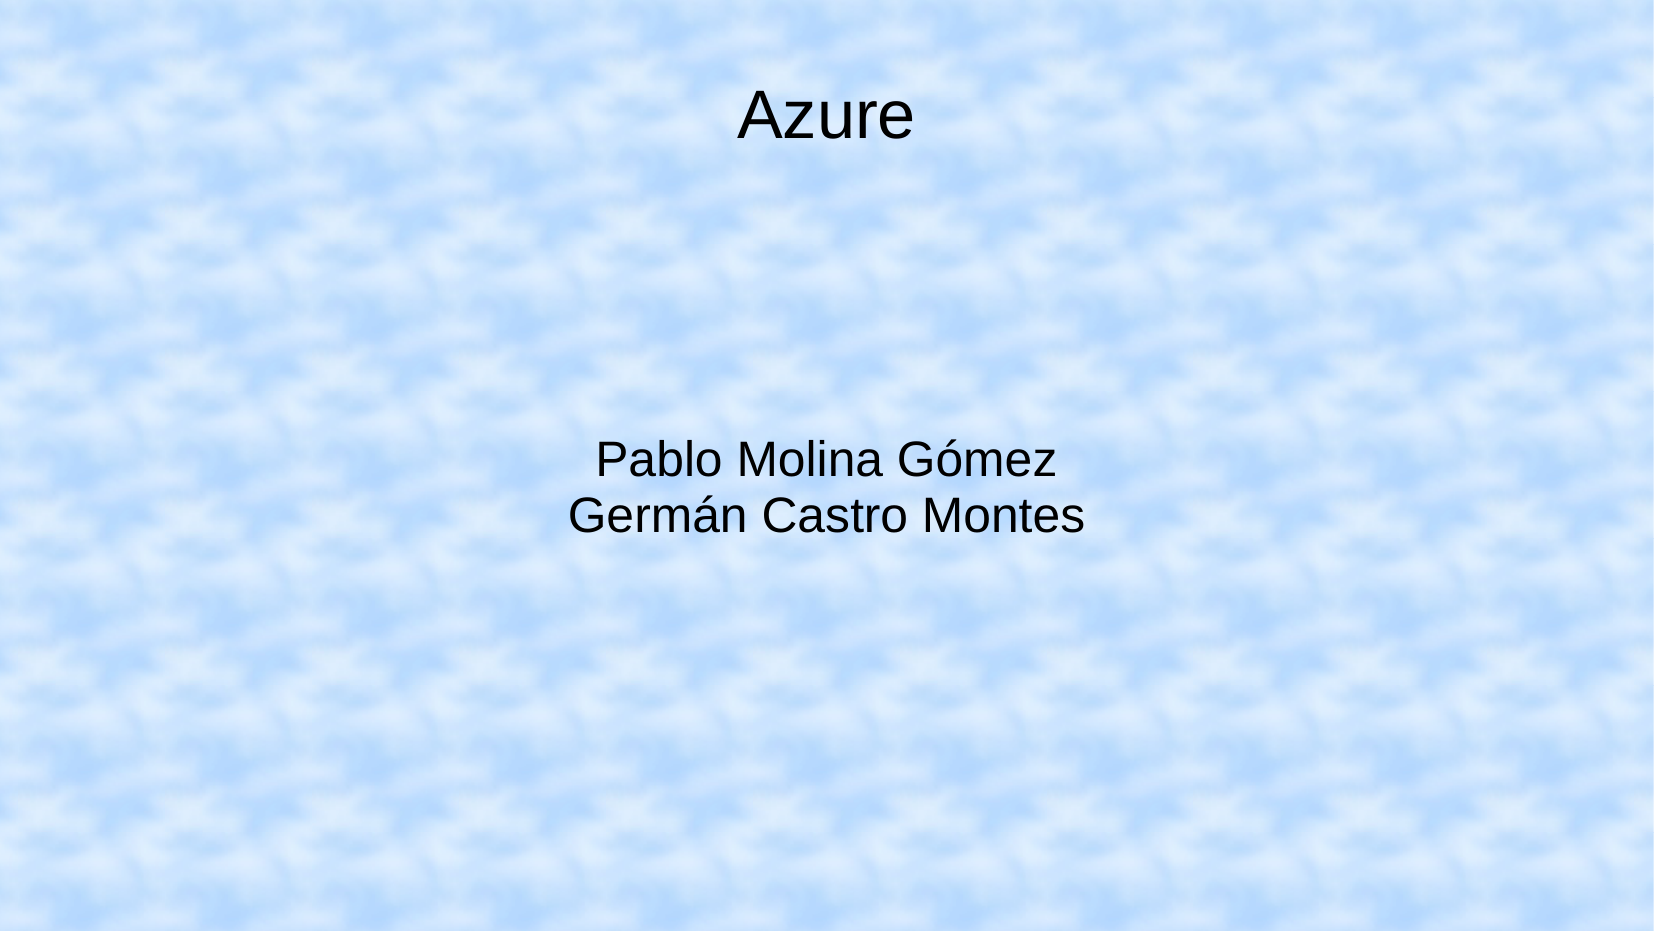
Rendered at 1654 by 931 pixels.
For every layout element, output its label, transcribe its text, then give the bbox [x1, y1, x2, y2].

subtitle Pablo Molina Gómez Germán Castro Montes [82, 217, 1571, 757]
title Azure [82, 36, 1571, 193]
picture [0, 0, 1654, 931]
